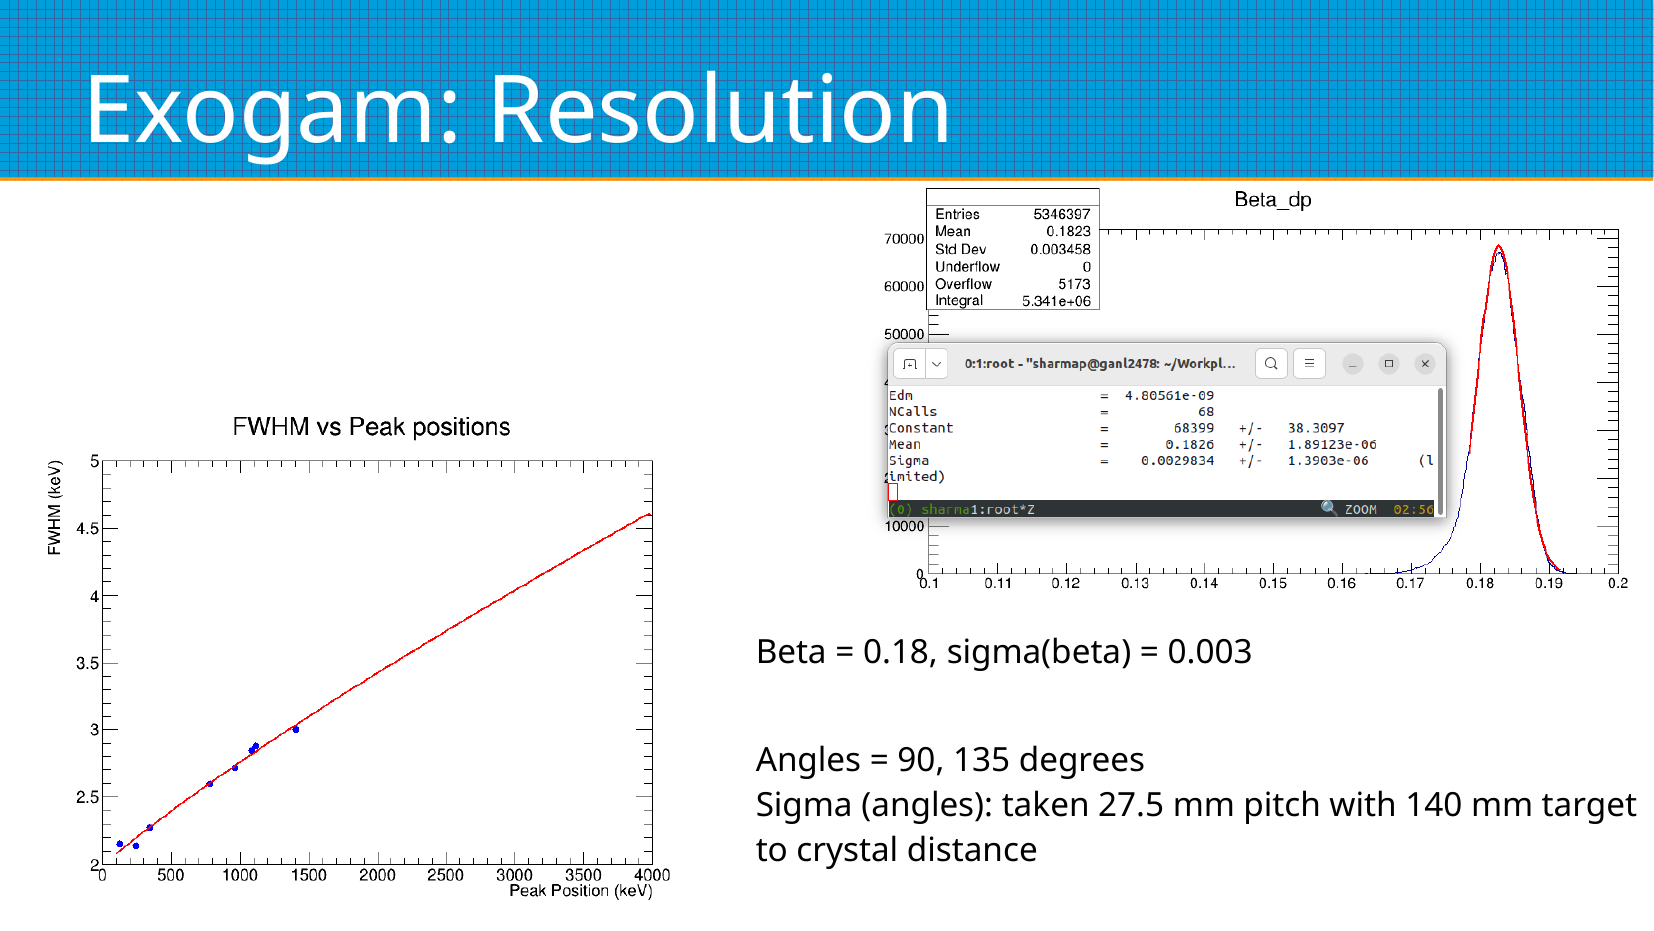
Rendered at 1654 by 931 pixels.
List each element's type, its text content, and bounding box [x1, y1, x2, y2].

picture [862, 187, 1651, 603]
title Exogam: Resolution [82, 14, 1571, 171]
picture [37, 412, 676, 901]
text_box Beta = 0.18, sigma(beta) = 0.003 Angles = 90, 135 degrees Sigma (angles): taken 27.5 mm pitch with 140 mm target to crystal distance [750, 599, 1651, 900]
